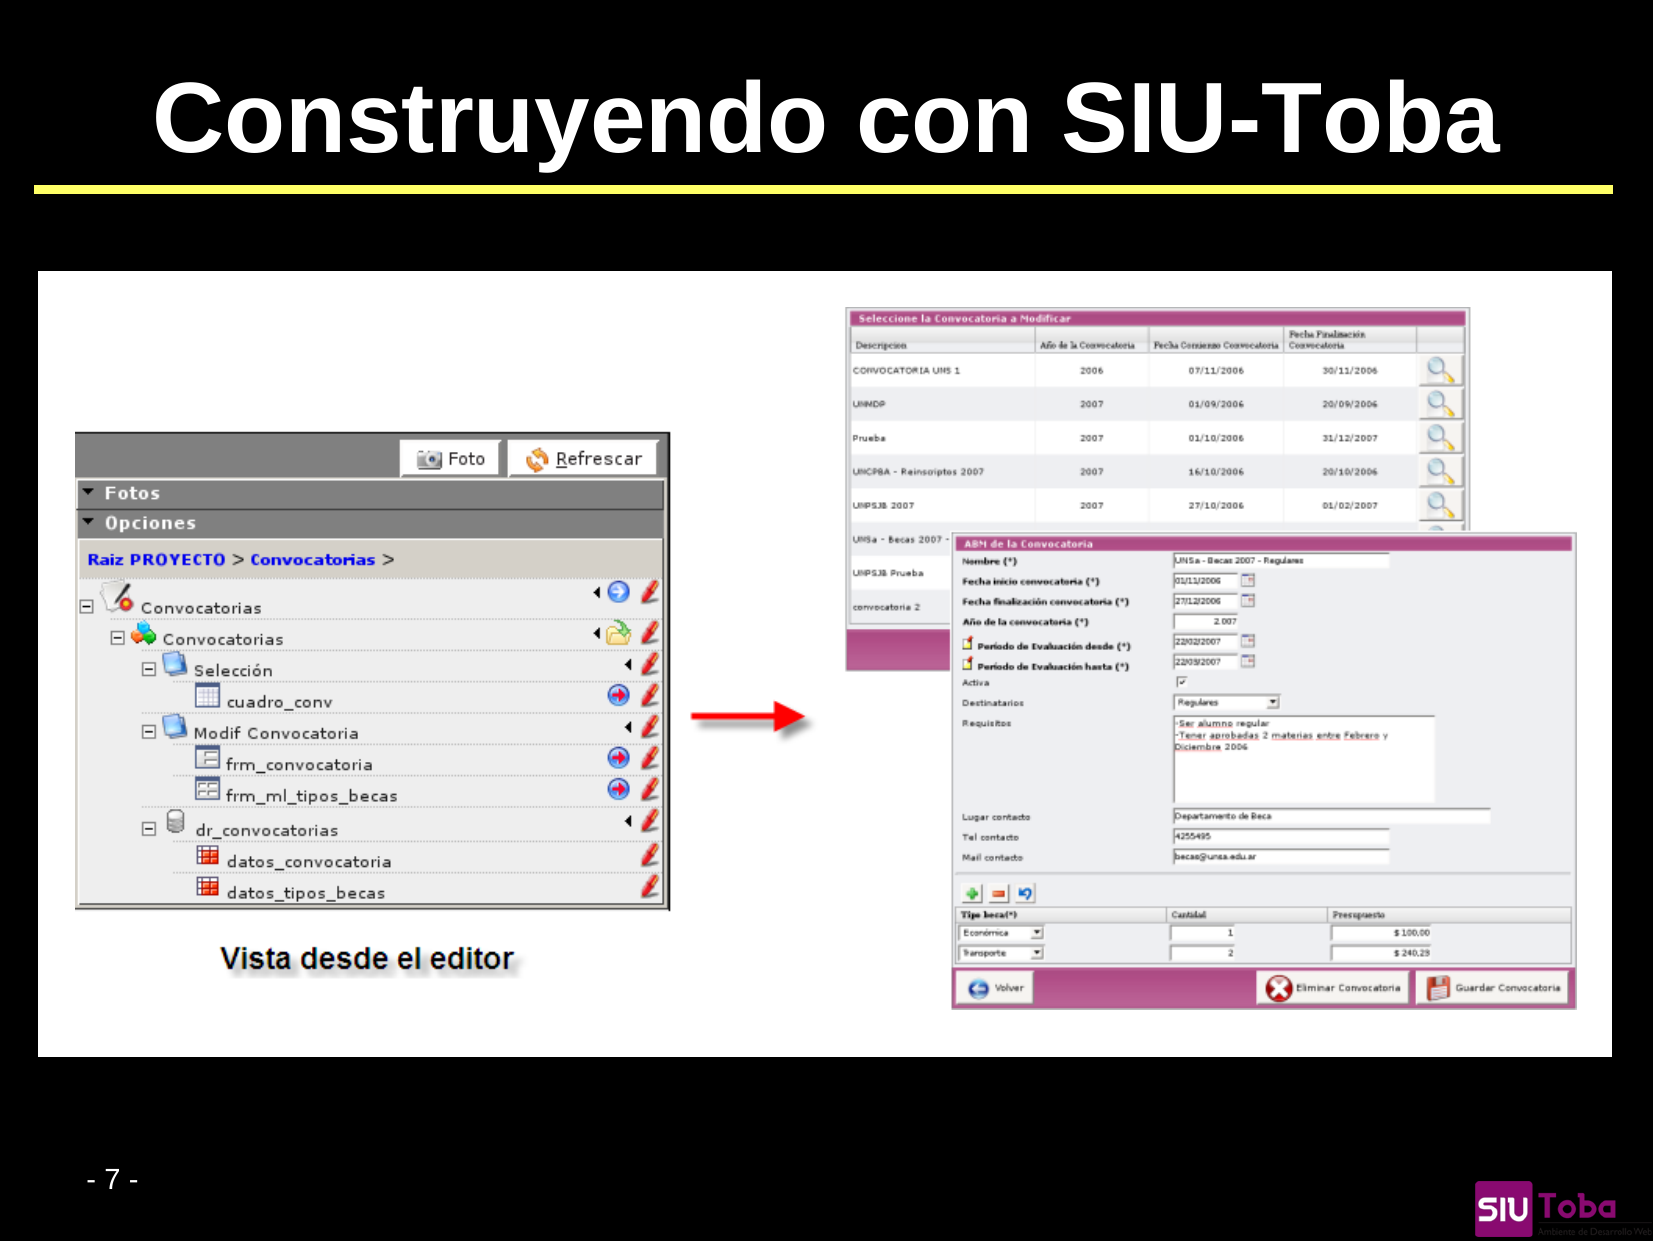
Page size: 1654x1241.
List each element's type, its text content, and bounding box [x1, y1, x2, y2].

picture [75, 307, 1577, 1010]
title Construyendo con SIU-Toba [58, 54, 1594, 181]
picture [1475, 1181, 1652, 1237]
text_box [37, 270, 1613, 1058]
